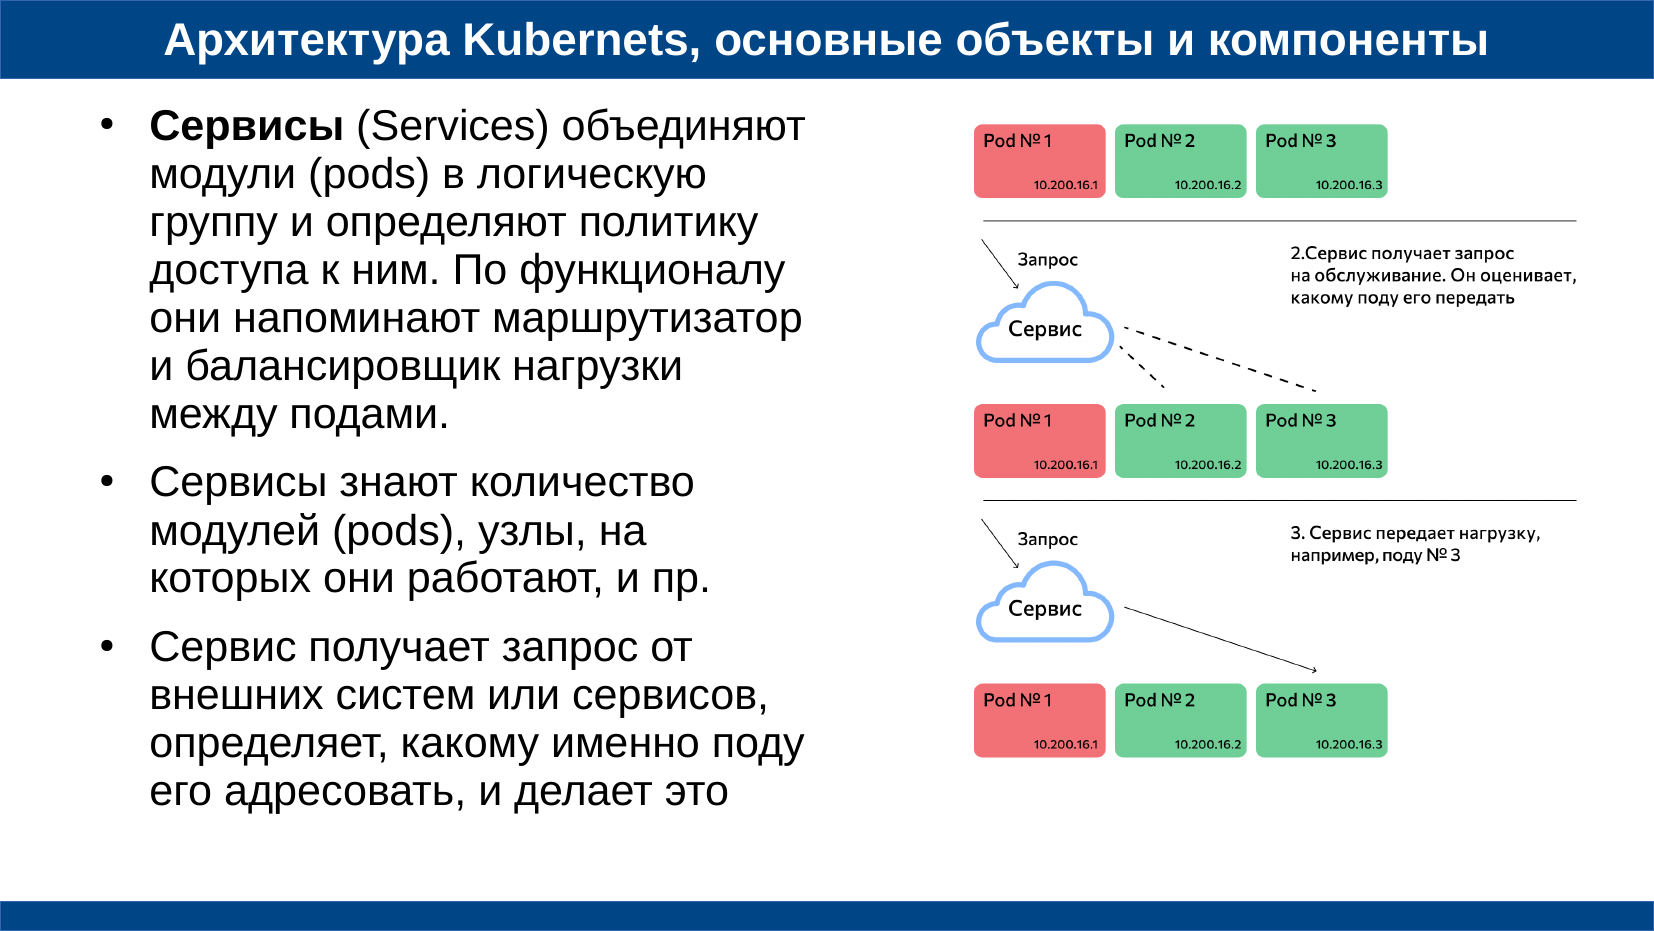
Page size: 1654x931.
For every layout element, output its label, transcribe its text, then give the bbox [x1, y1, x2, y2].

picture [951, 101, 1599, 781]
title Архитектура Kubernets, основные объекты и компоненты [0, 0, 1654, 79]
list Сервисы (Services) объединяют модули (pods) в логическую группу и определяют политику доступа к ним. По функционалу они напоминают маршрутизатор и балансировщик нагрузки между подами. Cервисы знают количество модулей (pods), узлы, на которых они работают, и пр. Сервис получает запрос от внешних систем или сервисов, определяет, какому именно поду его адресовать, и делает это [82, 101, 809, 826]
